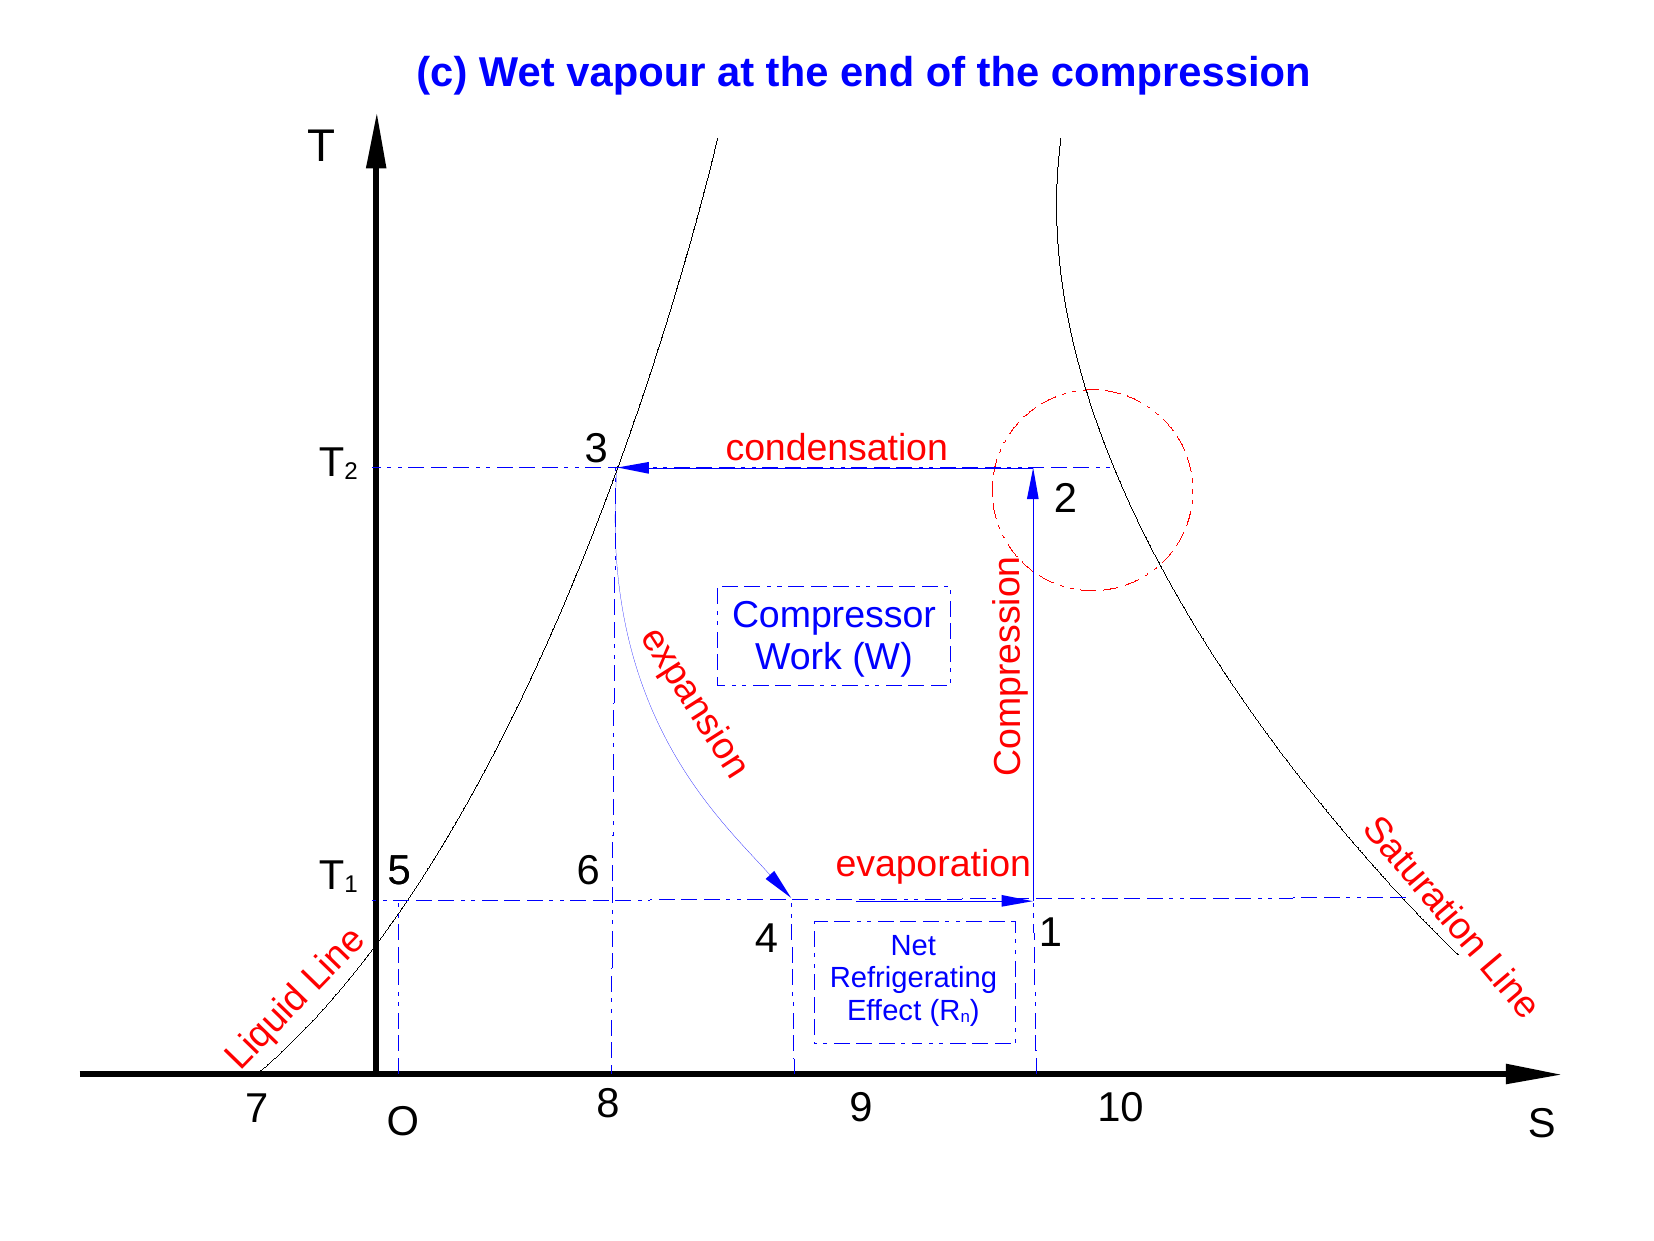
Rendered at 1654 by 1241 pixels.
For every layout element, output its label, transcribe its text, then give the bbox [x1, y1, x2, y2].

text_box S [1513, 1092, 1580, 1168]
text_box 7 [230, 1077, 284, 1139]
text_box 3 [569, 417, 614, 491]
text_box 1 [1024, 901, 1075, 963]
text_box T1 [304, 844, 373, 920]
text_box evaporation [820, 834, 1046, 892]
text_box Liquid Line [200, 902, 388, 1093]
text_box 5 [372, 839, 426, 901]
text_box 10 [1082, 1075, 1159, 1138]
text_box 6 [561, 839, 615, 901]
text_box [994, 389, 1193, 591]
text_box Compression [977, 541, 1036, 792]
text_box T2 [304, 431, 373, 507]
text_box [1034, 468, 1038, 489]
text_box [992, 469, 1033, 541]
text_box expansion [618, 602, 774, 802]
text_box O [371, 1090, 435, 1152]
text_box T [292, 112, 362, 184]
text_box Saturation Line [1340, 791, 1566, 1044]
text_box (c) Wet vapour at the end of the compression [401, 41, 1326, 103]
text_box Compressor Work (W) [717, 586, 951, 686]
text_box 8 [581, 1072, 635, 1134]
text_box Net Refrigerating Effect (Rn) [814, 921, 1016, 1044]
text_box 2 [1038, 467, 1087, 548]
text_box 9 [834, 1075, 888, 1138]
text_box condensation [710, 419, 963, 477]
text_box 4 [740, 907, 795, 969]
